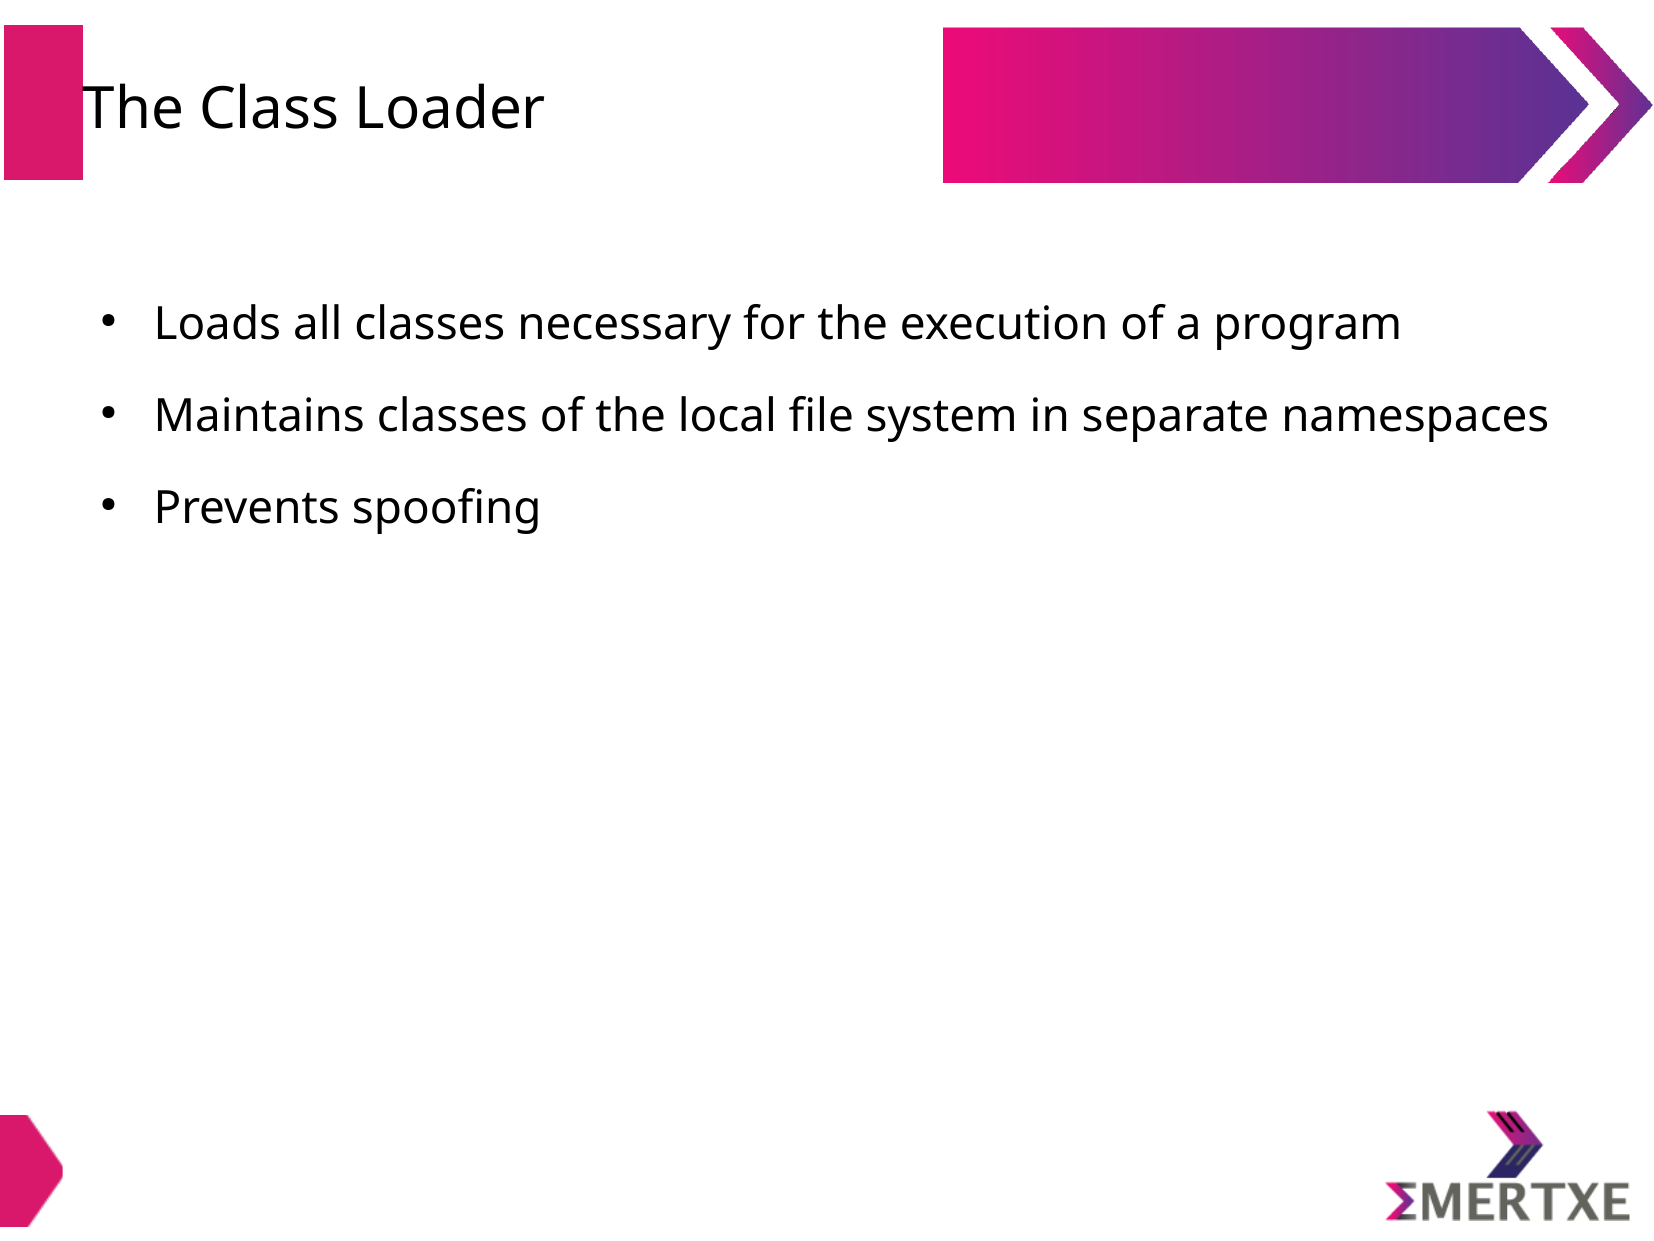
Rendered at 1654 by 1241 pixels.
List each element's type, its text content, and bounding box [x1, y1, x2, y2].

picture [1571, 27, 1653, 183]
title The Class Loader [82, 2, 1571, 210]
picture [1385, 1107, 1631, 1221]
list Loads all classes necessary for the execution of a program Maintains classes of the local file system in separate namespaces Prevents spoofing [82, 290, 1571, 1010]
